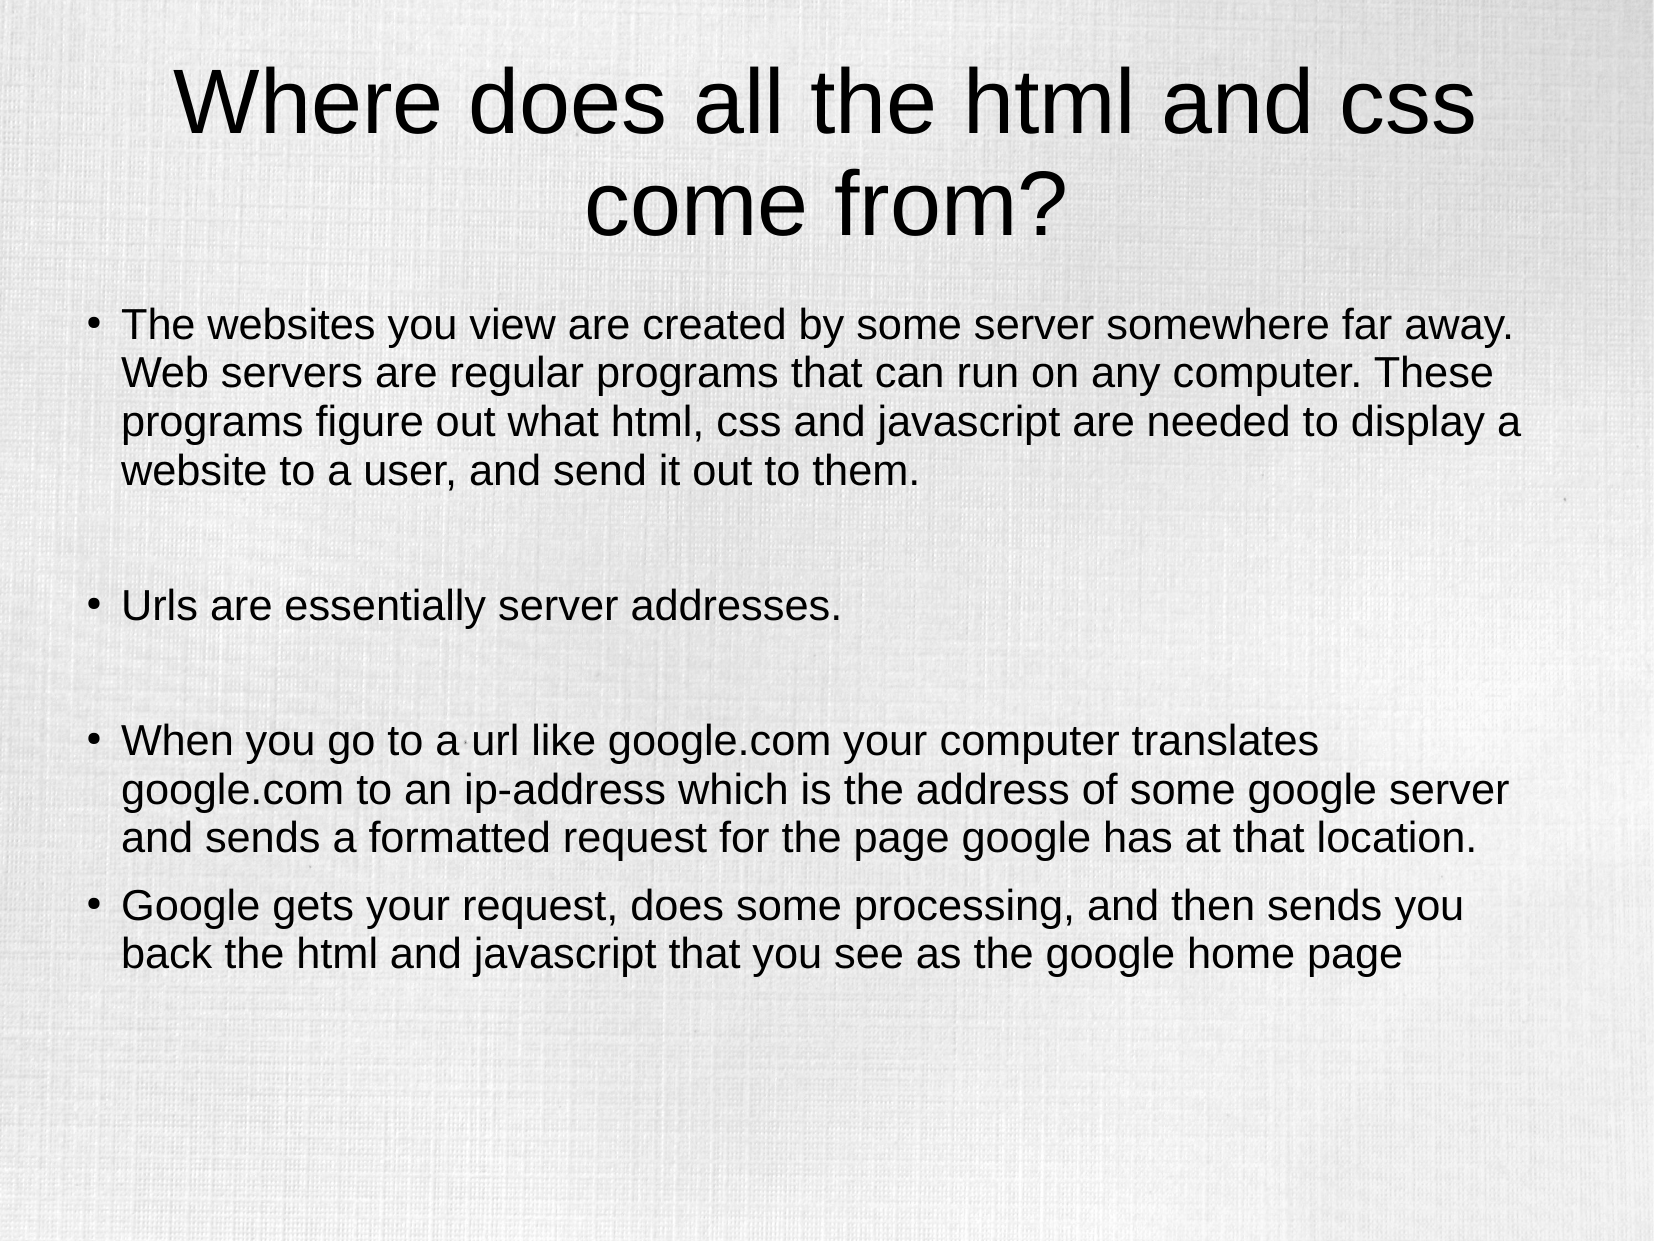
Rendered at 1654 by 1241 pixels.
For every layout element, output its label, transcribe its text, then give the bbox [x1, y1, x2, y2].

list The websites you view are created by some server somewhere far away. Web servers are regular programs that can run on any computer. These programs figure out what html, css and javascript are needed to display a website to a user, and send it out to them. Urls are essentially server addresses. When you go to a url like google.com your computer translates google.com to an ip-address which is the address of some google server and sends a formatted request for the page google has at that location. Google gets your request, does some processing, and then sends you back the html and javascript that you see as the google home page [74, 300, 1531, 1020]
title Where does all the html and css come from? [82, 49, 1571, 257]
picture [0, 0, 1654, 1241]
